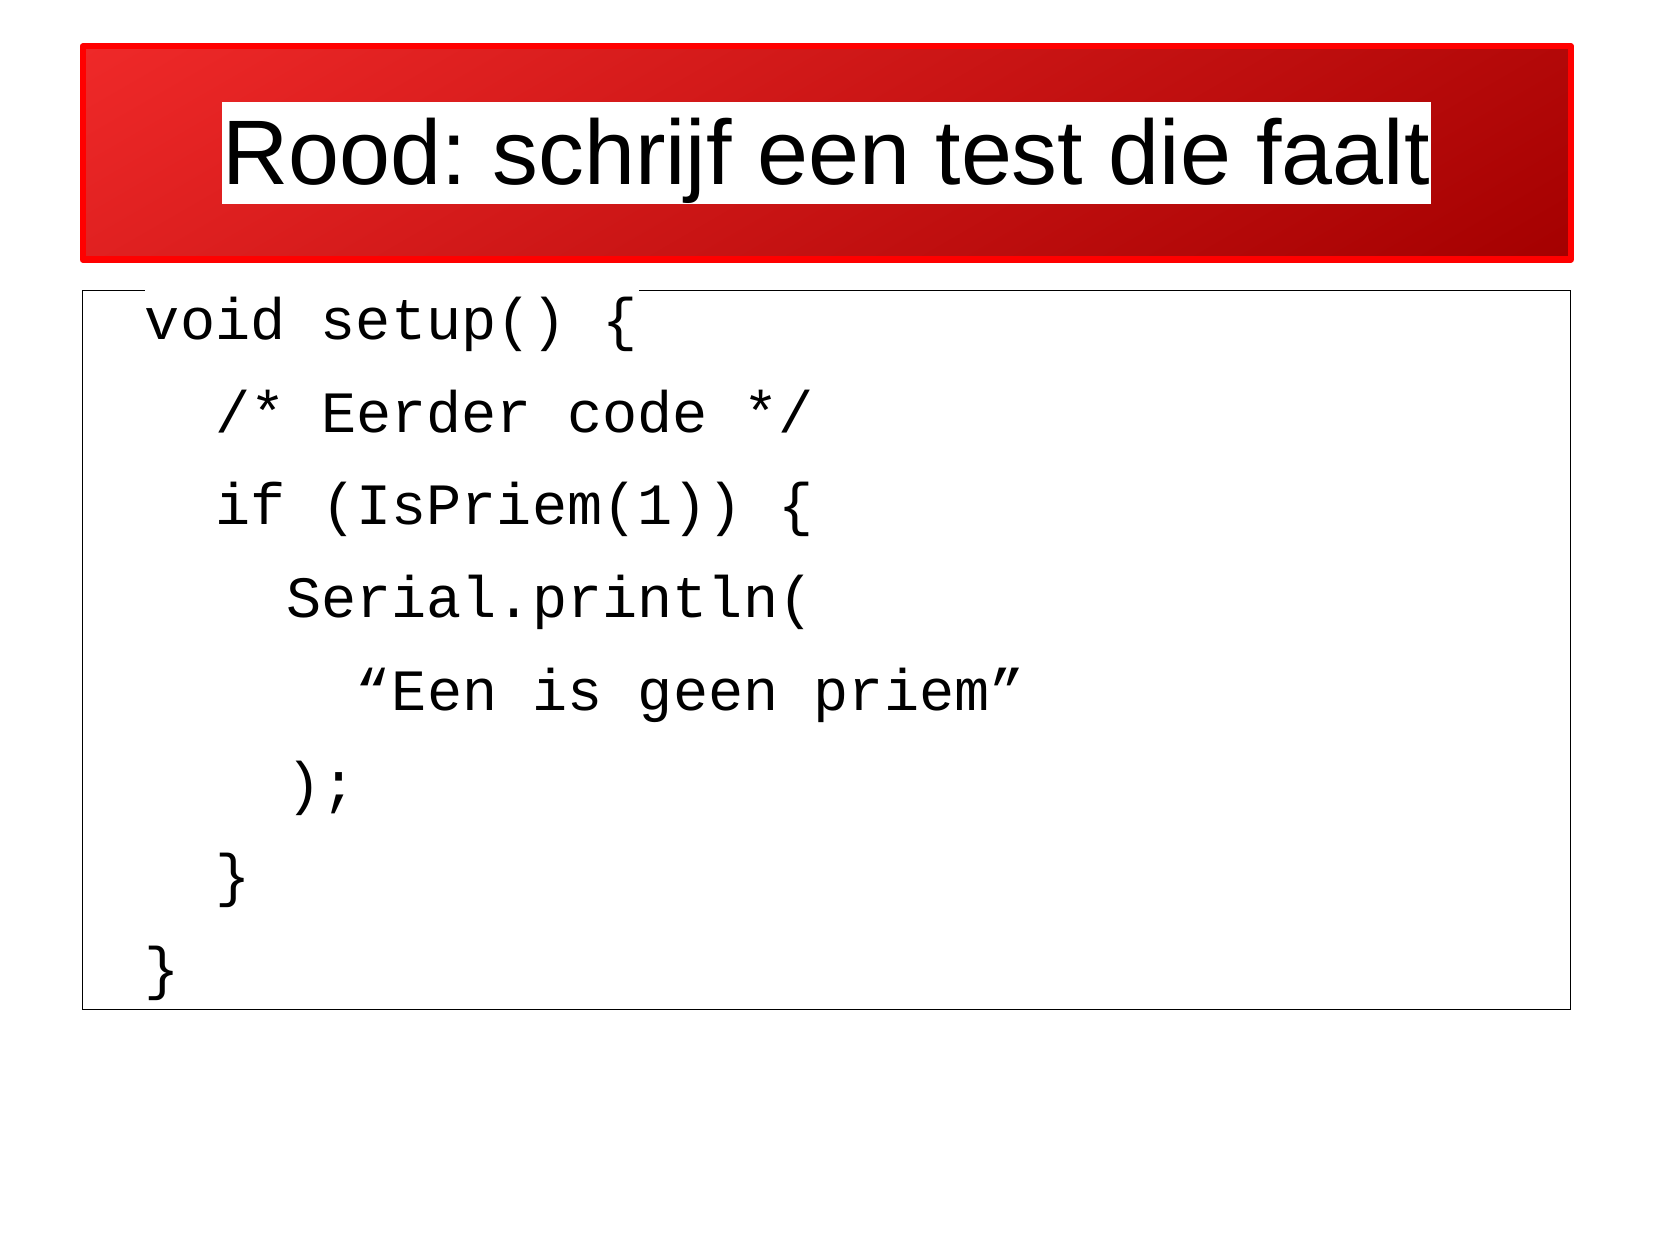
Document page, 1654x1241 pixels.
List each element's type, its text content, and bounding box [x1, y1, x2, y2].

title Rood: schrijf een test die faalt [82, 46, 1571, 260]
list void setup() { /* Eerder code */ if (IsPriem(1)) { Serial.println( “Een is geen priem” ); } } [82, 290, 1571, 1010]
